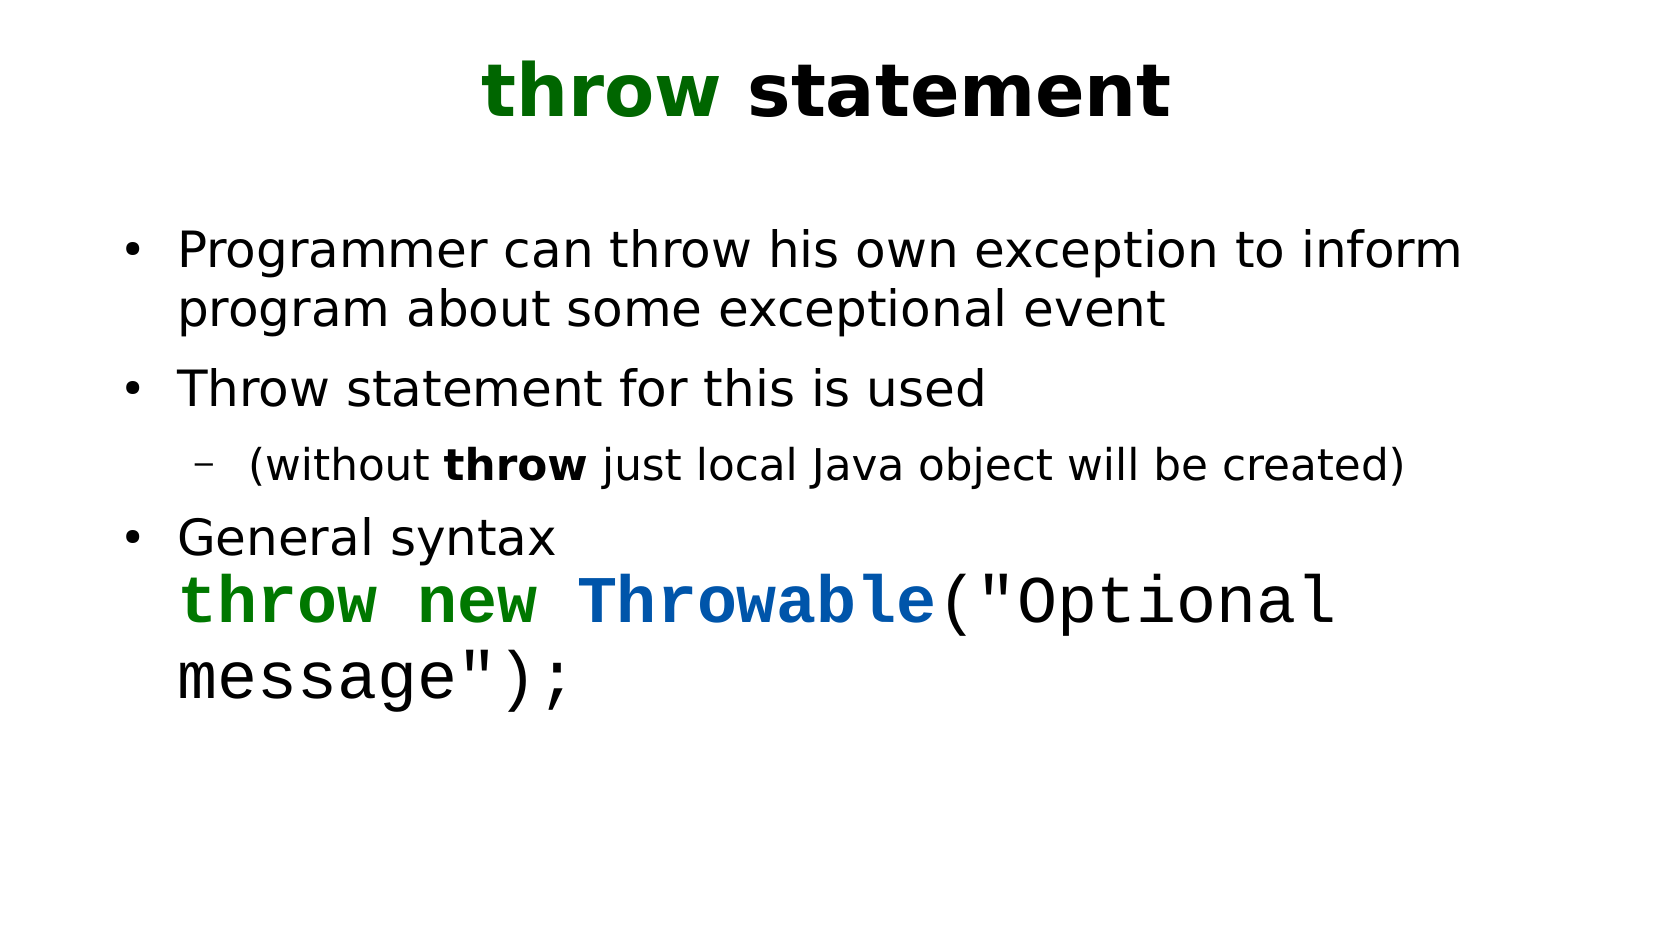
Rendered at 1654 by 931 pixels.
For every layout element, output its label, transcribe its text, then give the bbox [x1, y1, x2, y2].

title throw statement [82, 49, 1571, 135]
list Programmer can throw his own exception to inform program about some exceptional event Throw statement for this is used (without throw just local Java object will be created) General syntax throw new Throwable("Optional message"); [106, 221, 1562, 761]
